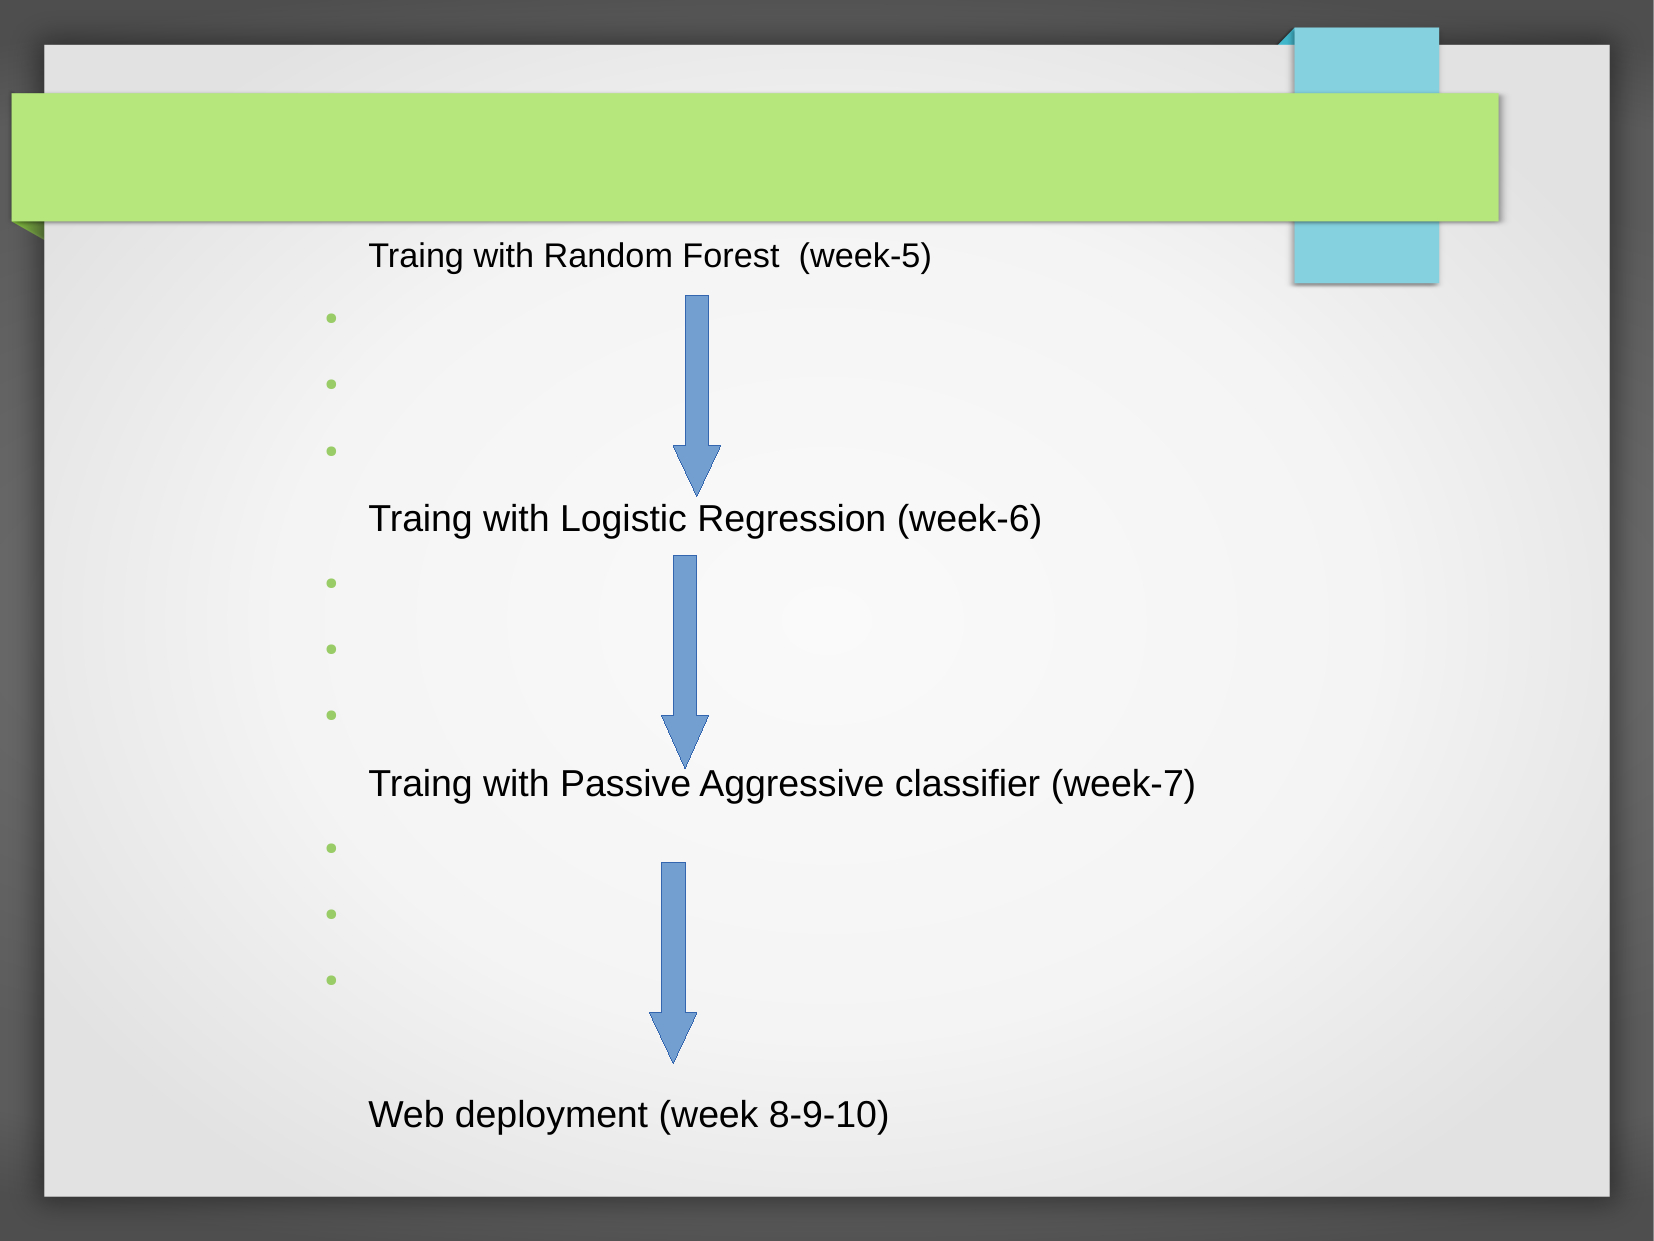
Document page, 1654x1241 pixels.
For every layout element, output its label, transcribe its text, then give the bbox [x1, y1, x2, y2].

list Traing with Random Forest (week-5) Traing with Logistic Regression (week-6) Traing with Passive Aggressive classifier (week-7) Web deployment (week 8-9-10) [82, 236, 1571, 1146]
picture [0, 0, 1654, 1241]
text_box [673, 295, 721, 497]
text_box [661, 555, 709, 769]
text_box [649, 862, 697, 1064]
